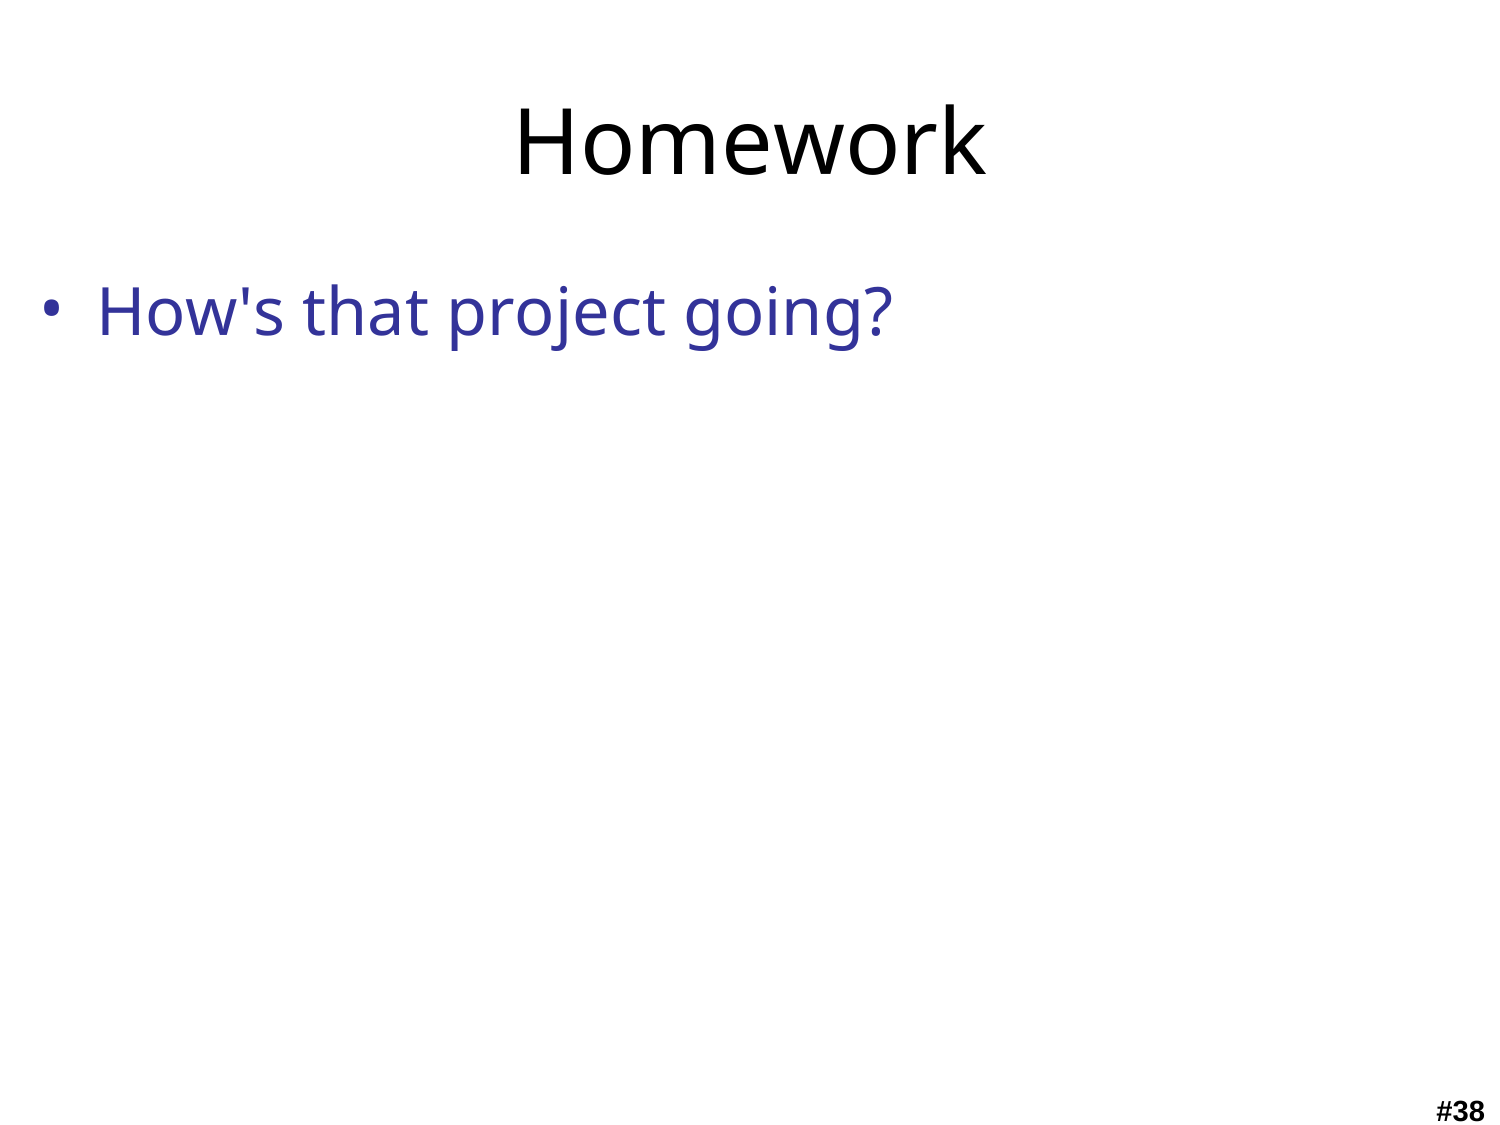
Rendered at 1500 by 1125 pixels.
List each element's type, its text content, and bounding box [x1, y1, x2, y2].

title Homework [24, 45, 1476, 233]
list How's that project going? [24, 262, 1476, 1101]
